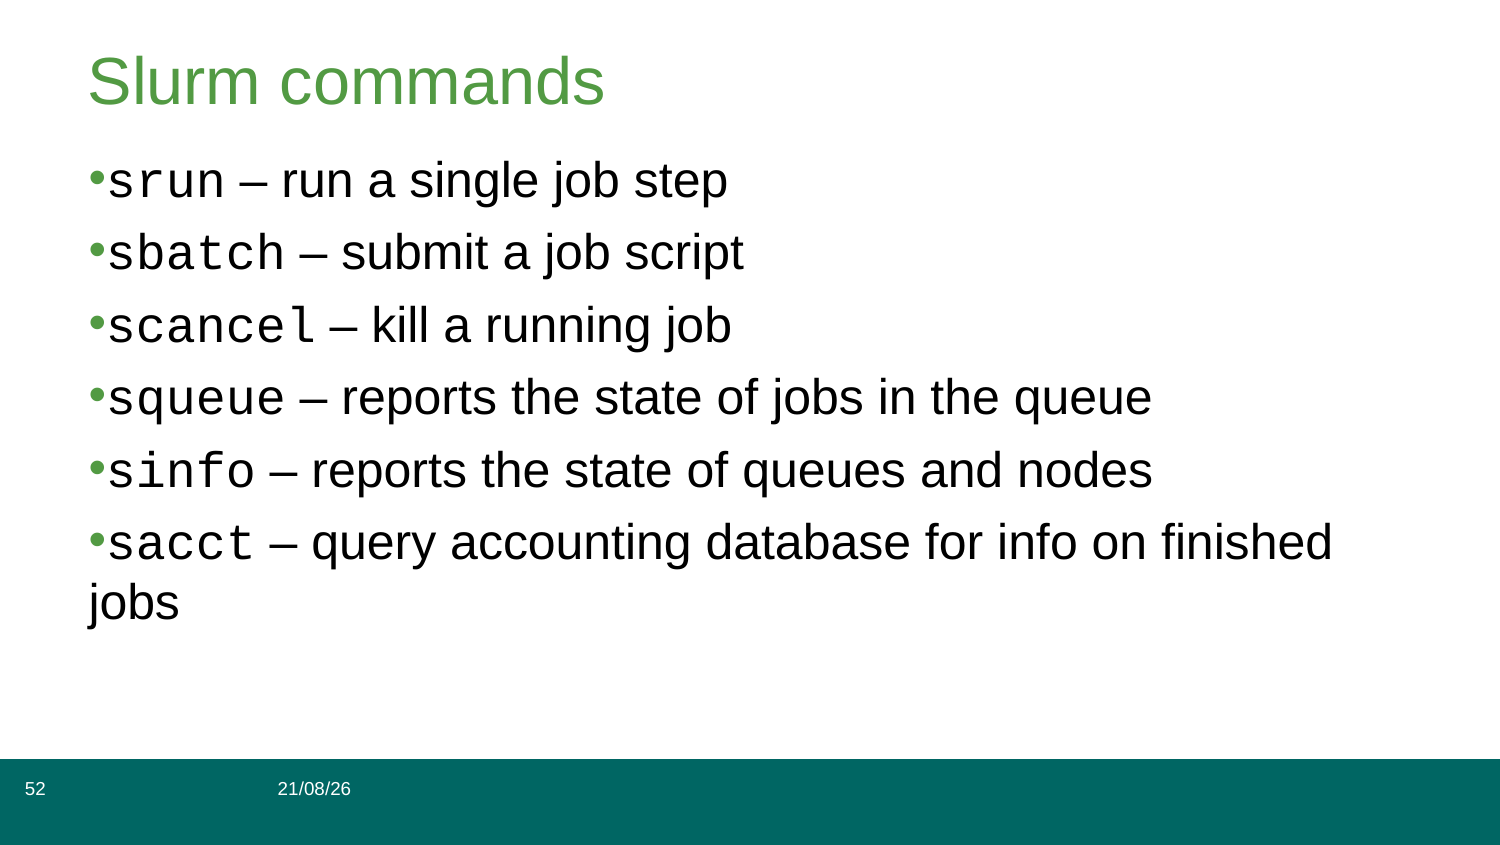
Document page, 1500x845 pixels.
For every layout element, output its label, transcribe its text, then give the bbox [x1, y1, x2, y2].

text_box <number> [24, 776, 76, 799]
list srun – run a single job step sbatch – submit a job script scancel – kill a running job squeue – reports the state of jobs in the queue sinfo – reports the state of queues and nodes sacct – query accounting database for info on finished jobs [88, 147, 1427, 683]
title Slurm commands [87, 37, 1426, 132]
text_box 05/05/18 [277, 776, 553, 799]
